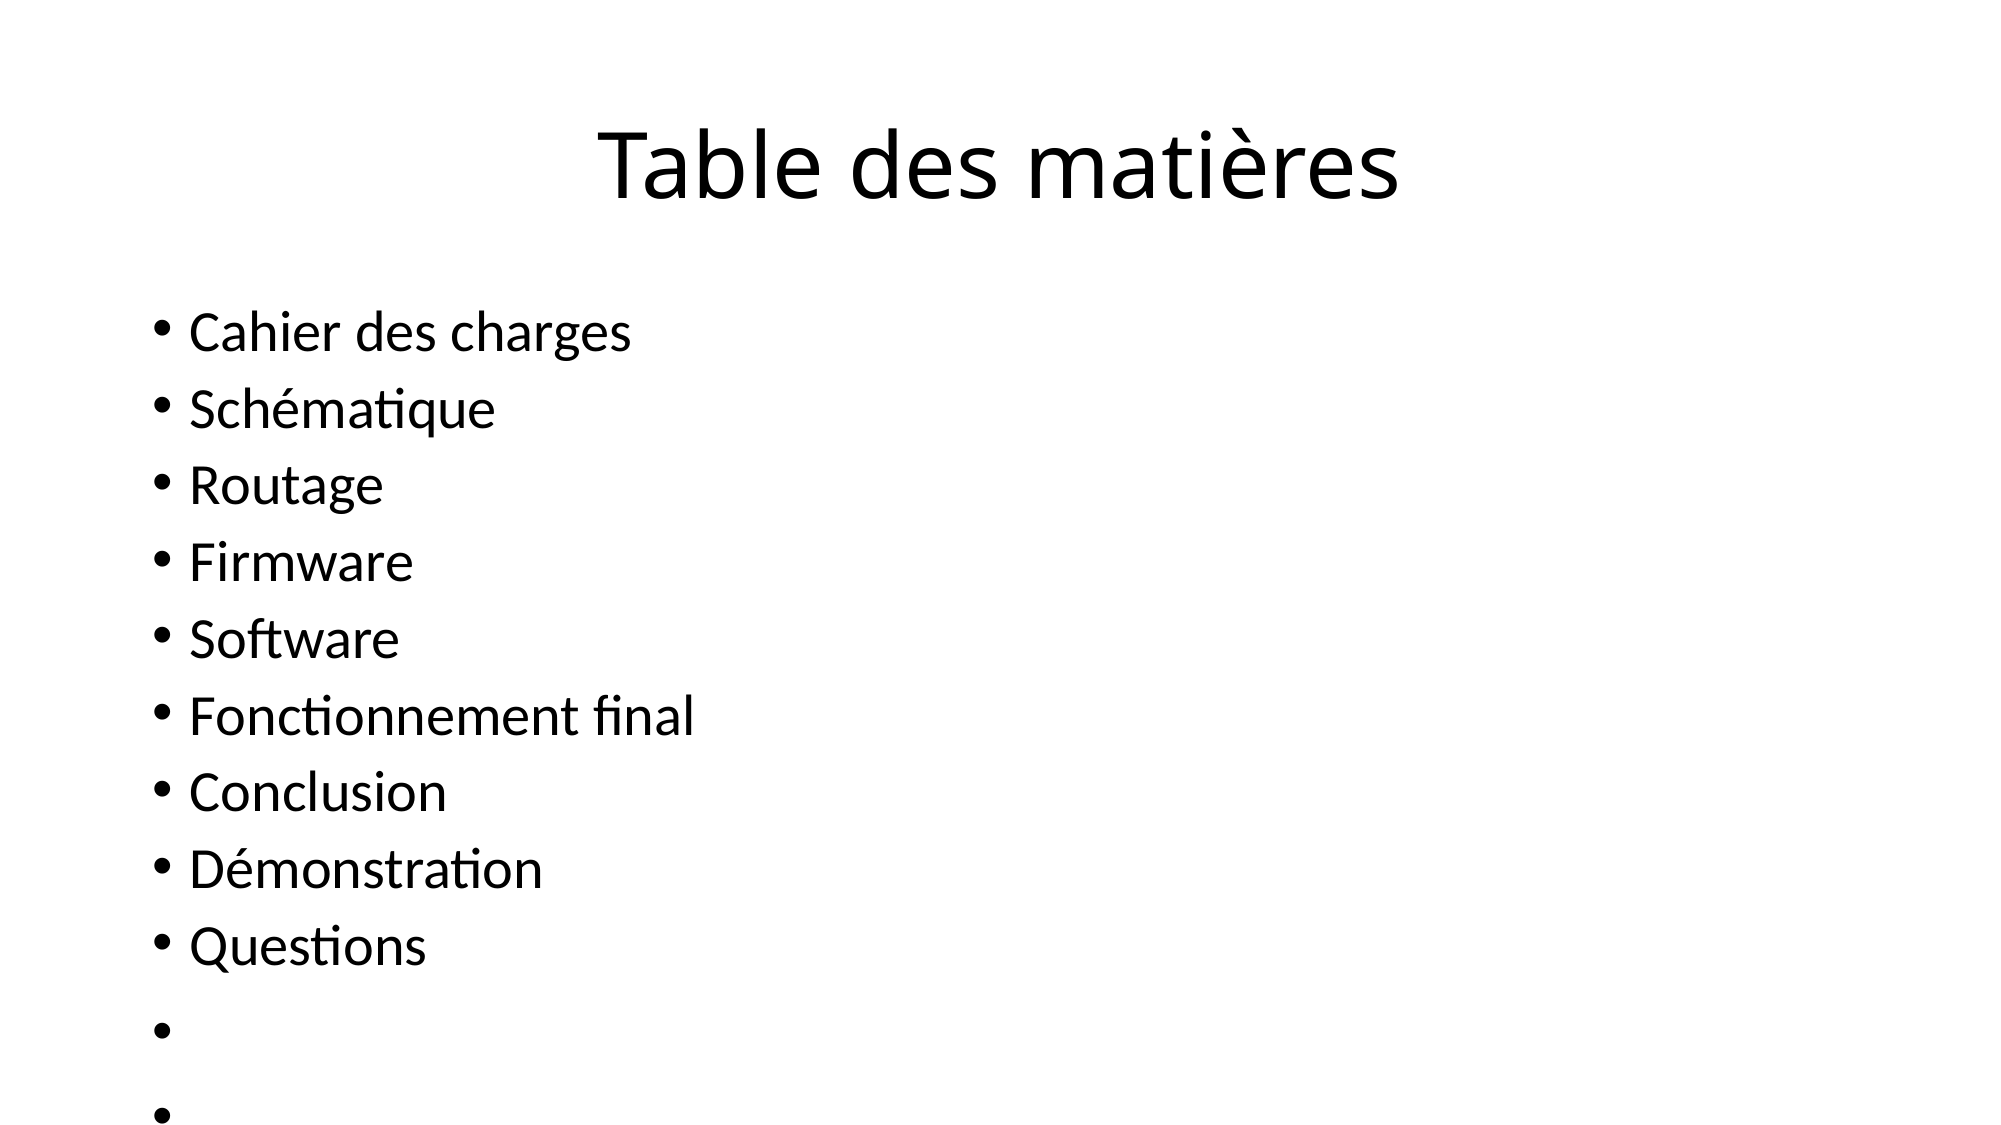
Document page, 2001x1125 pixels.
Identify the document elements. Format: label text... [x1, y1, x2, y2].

list Cahier des charges Schématique Routage Firmware Software Fonctionnement final Conclusion Démonstration Questions [137, 299, 1863, 1014]
title Table des matières [137, 59, 1863, 278]
